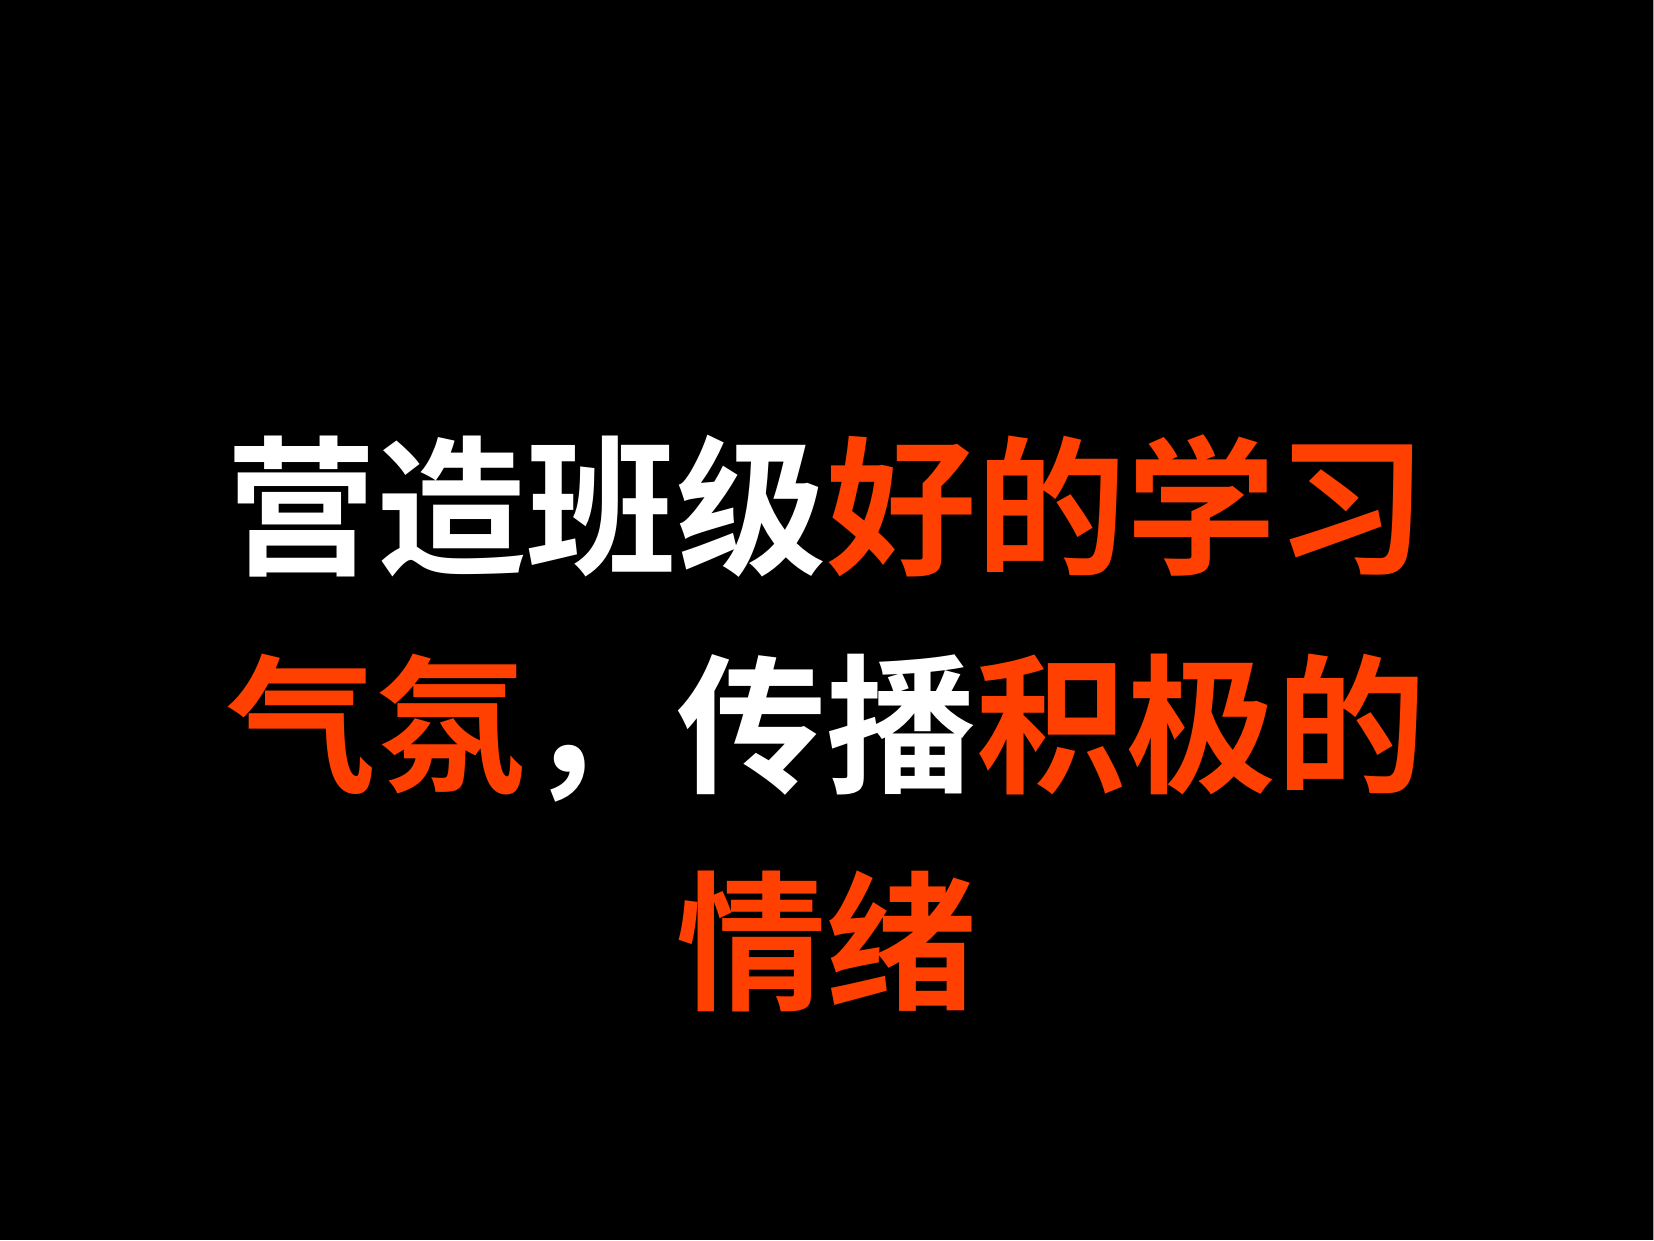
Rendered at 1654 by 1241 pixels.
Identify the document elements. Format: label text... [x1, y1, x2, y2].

subtitle 营造班级好的学习气氛，传播积极的情绪 [221, 389, 1433, 532]
